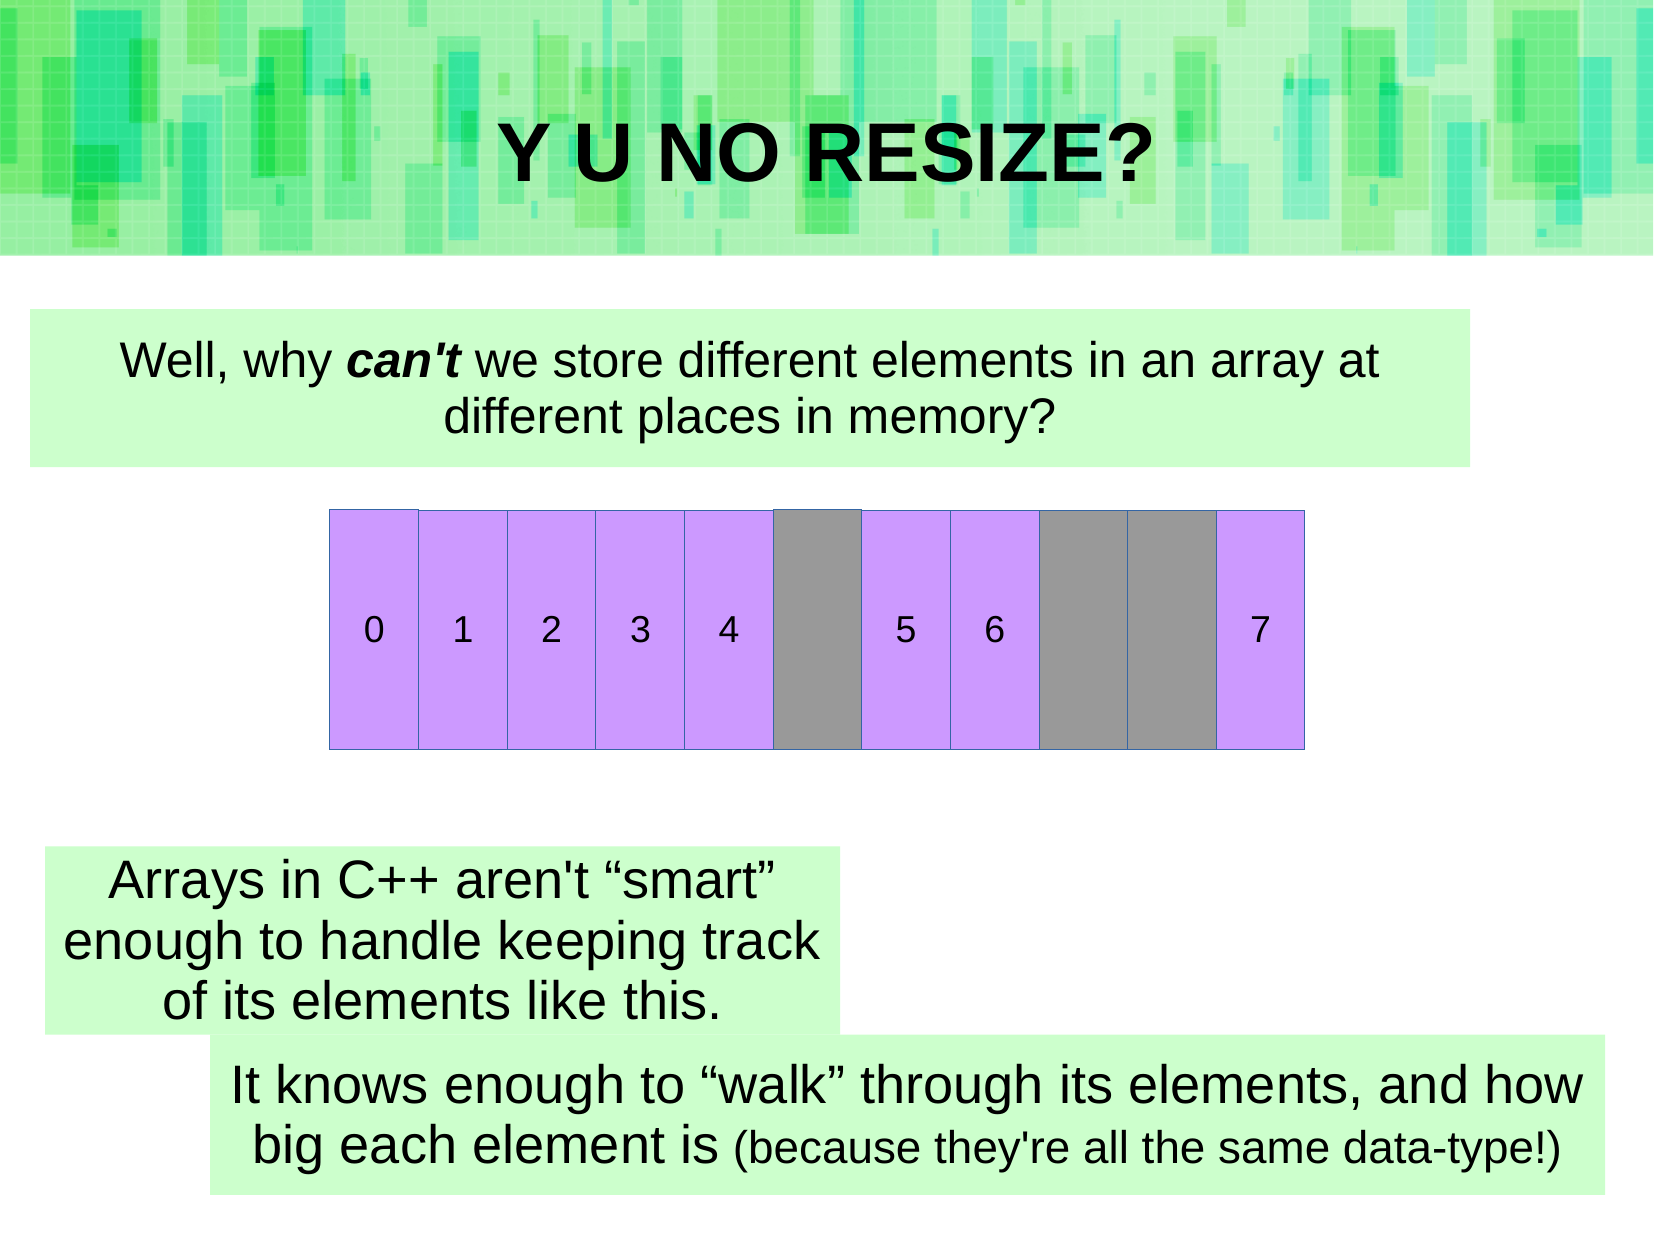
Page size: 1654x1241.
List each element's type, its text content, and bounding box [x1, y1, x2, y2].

text_box Arrays in C++ aren't “smart” enough to handle keeping track of its elements like this. [45, 846, 841, 1035]
text_box 1 [419, 510, 507, 750]
text_box [1039, 510, 1216, 750]
text_box It knows enough to “walk” through its elements, and how big each element is (because they're all the same data-type!) [210, 1034, 1606, 1195]
text_box 7 [1216, 510, 1305, 750]
text_box 2 [507, 510, 595, 750]
text_box Well, why can't we store different elements in an array at different places in memory? [30, 309, 1471, 468]
text_box 4 [684, 510, 773, 750]
text_box 6 [950, 510, 1039, 750]
text_box [773, 509, 862, 750]
text_box 5 [861, 510, 950, 750]
text_box 3 [595, 510, 684, 750]
picture [0, 0, 1654, 1241]
text_box 0 [329, 509, 419, 750]
title Y U NO RESIZE? [82, 49, 1571, 257]
